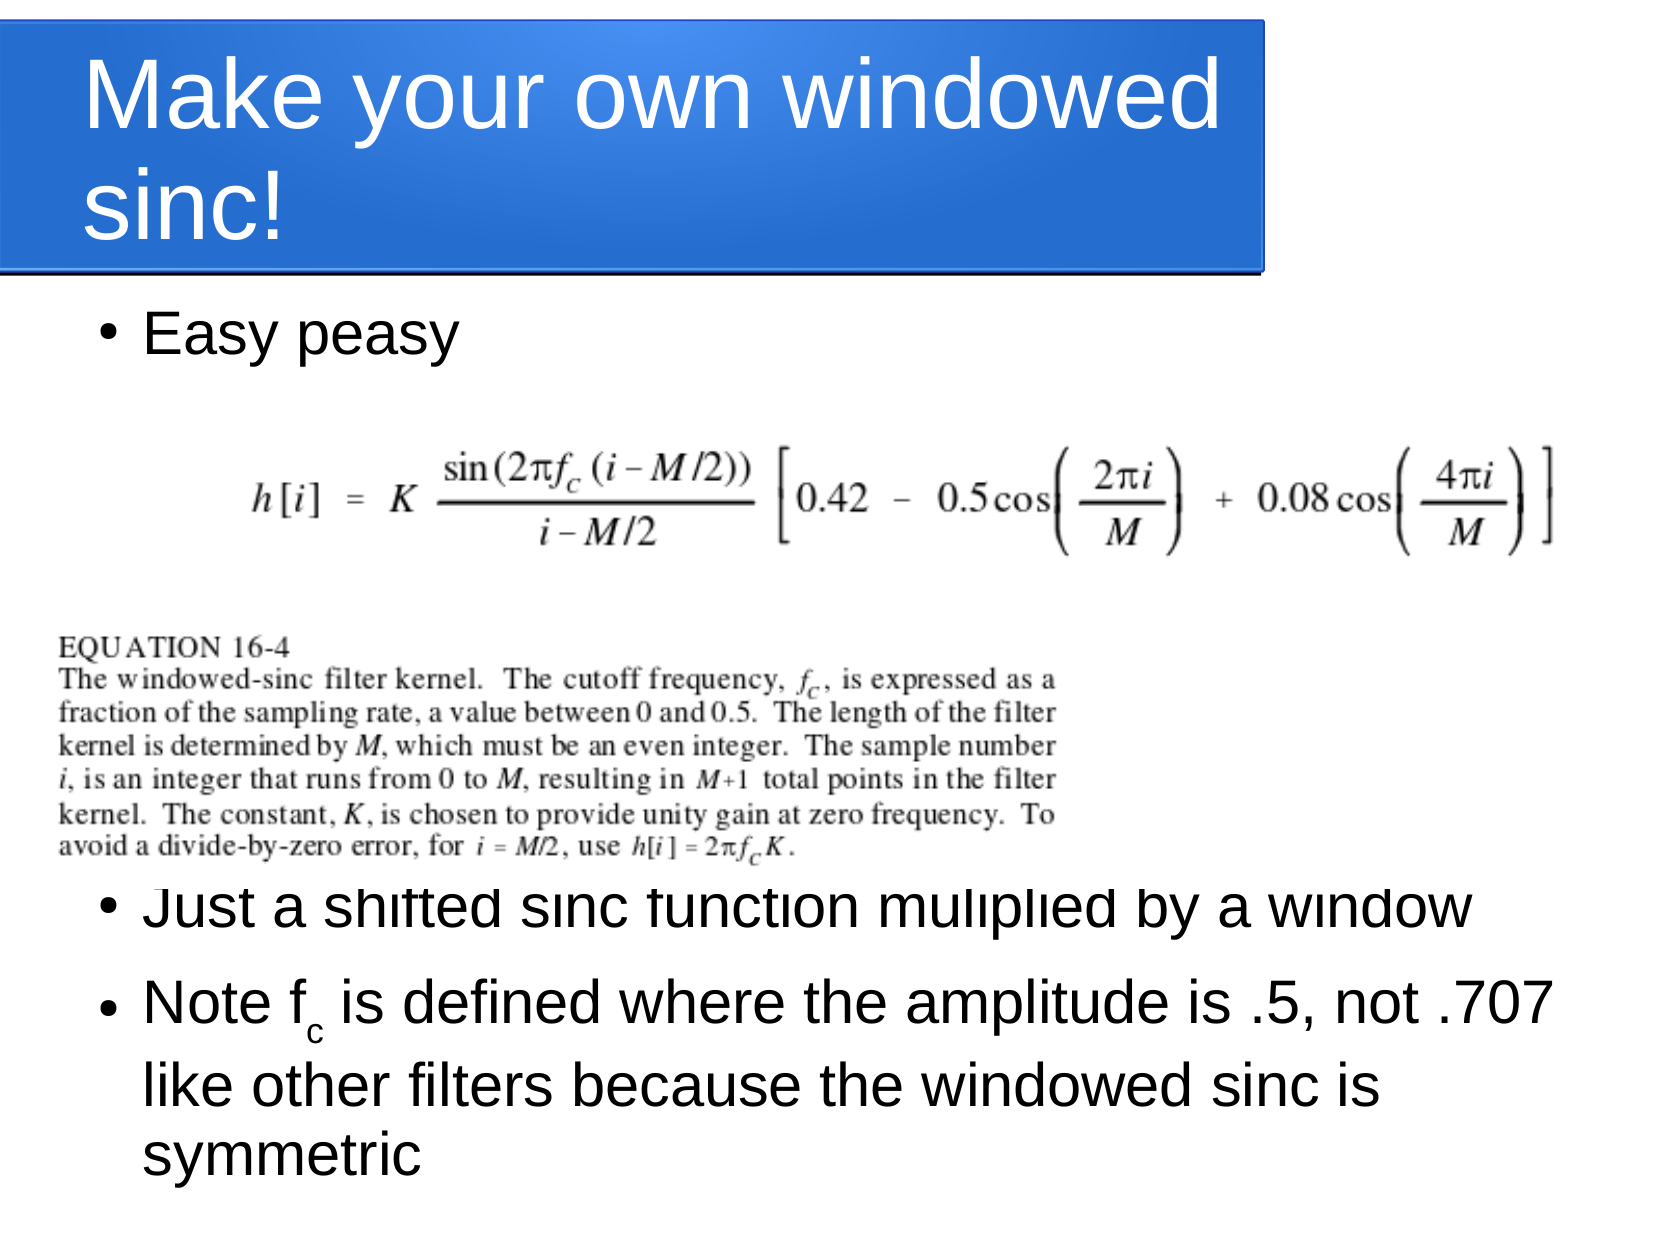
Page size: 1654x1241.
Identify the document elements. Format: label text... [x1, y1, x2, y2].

title Make your own windowed sinc! [82, 38, 1235, 261]
picture [30, 404, 1626, 890]
list Easy peasy Just a shifted sinc function muliplied by a window Note fc is defined where the amplitude is .5, not .707 like other filters because the windowed sinc is symmetric [82, 890, 1571, 1201]
list Easy peasy Just a shifted sinc function muliplied by a window Note fc is defined where the amplitude is .5, not .707 like other filters because the windowed sinc is symmetric [82, 299, 1571, 404]
